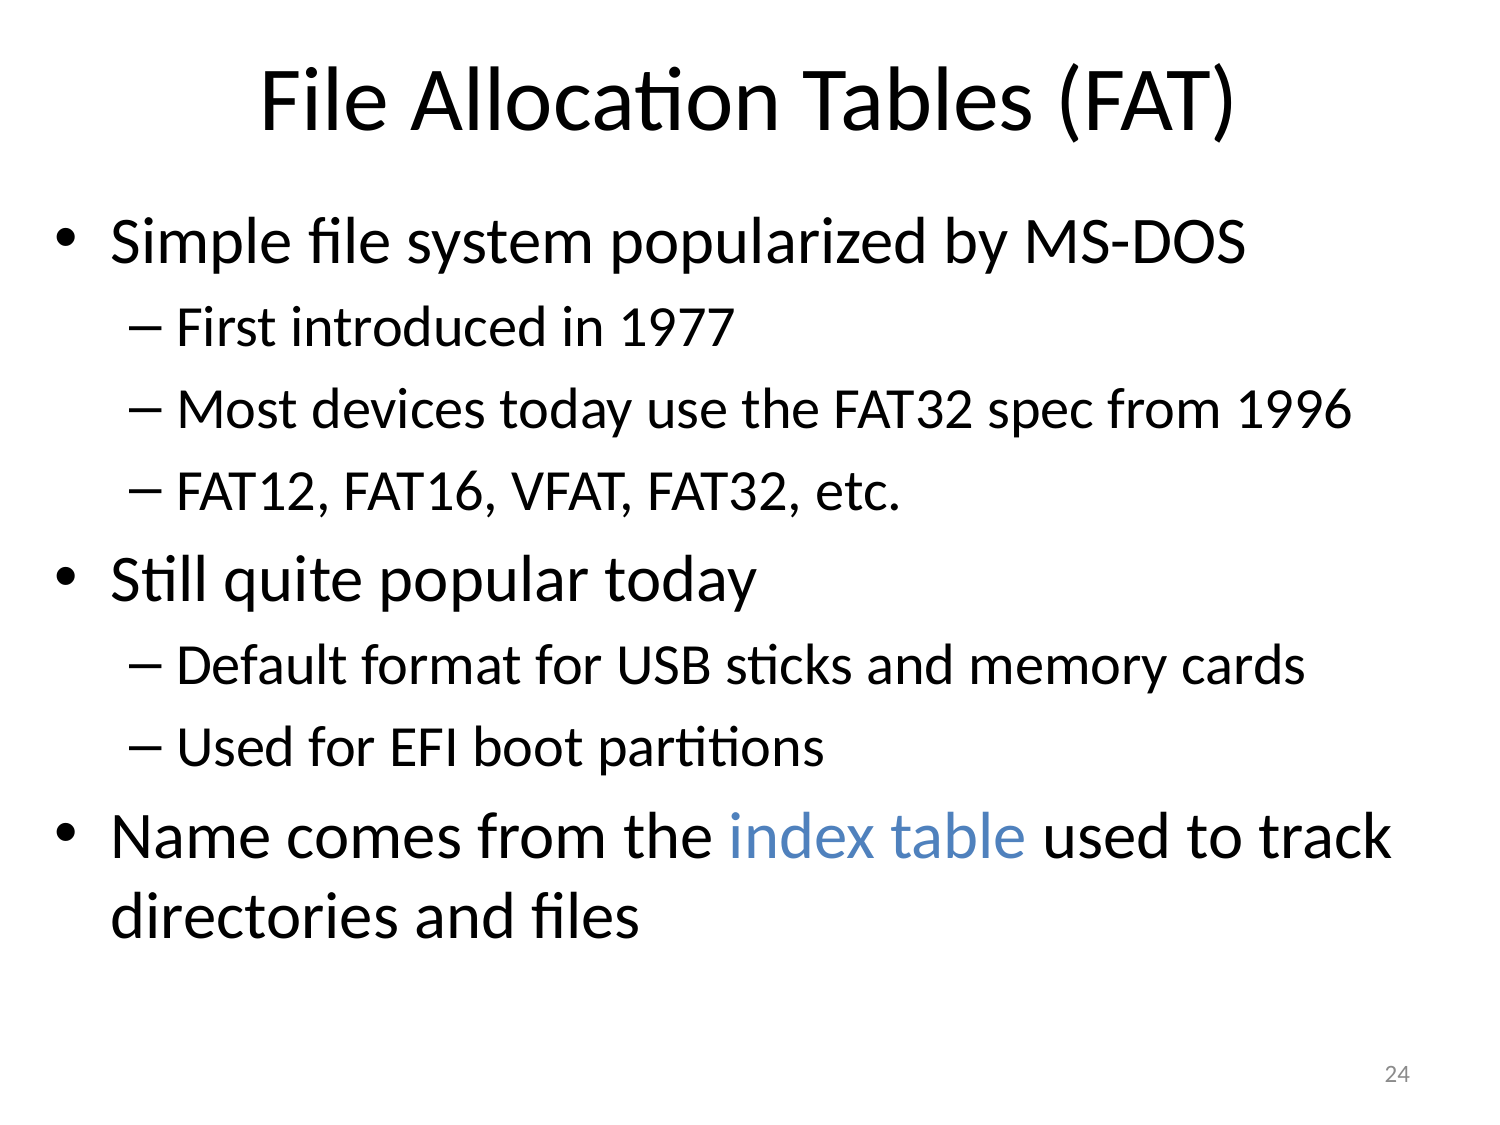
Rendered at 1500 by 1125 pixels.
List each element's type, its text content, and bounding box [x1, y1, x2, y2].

title File Allocation Tables (FAT) [75, 0, 1425, 188]
slide_number <number> [1074, 1042, 1425, 1103]
list Simple file system popularized by MS-DOS First introduced in 1977 Most devices today use the FAT32 spec from 1996 FAT12, FAT16, VFAT, FAT32, etc. Still quite popular today Default format for USB sticks and memory cards Used for EFI boot partitions Name comes from the index table used to track directories and files [39, 189, 1463, 1038]
